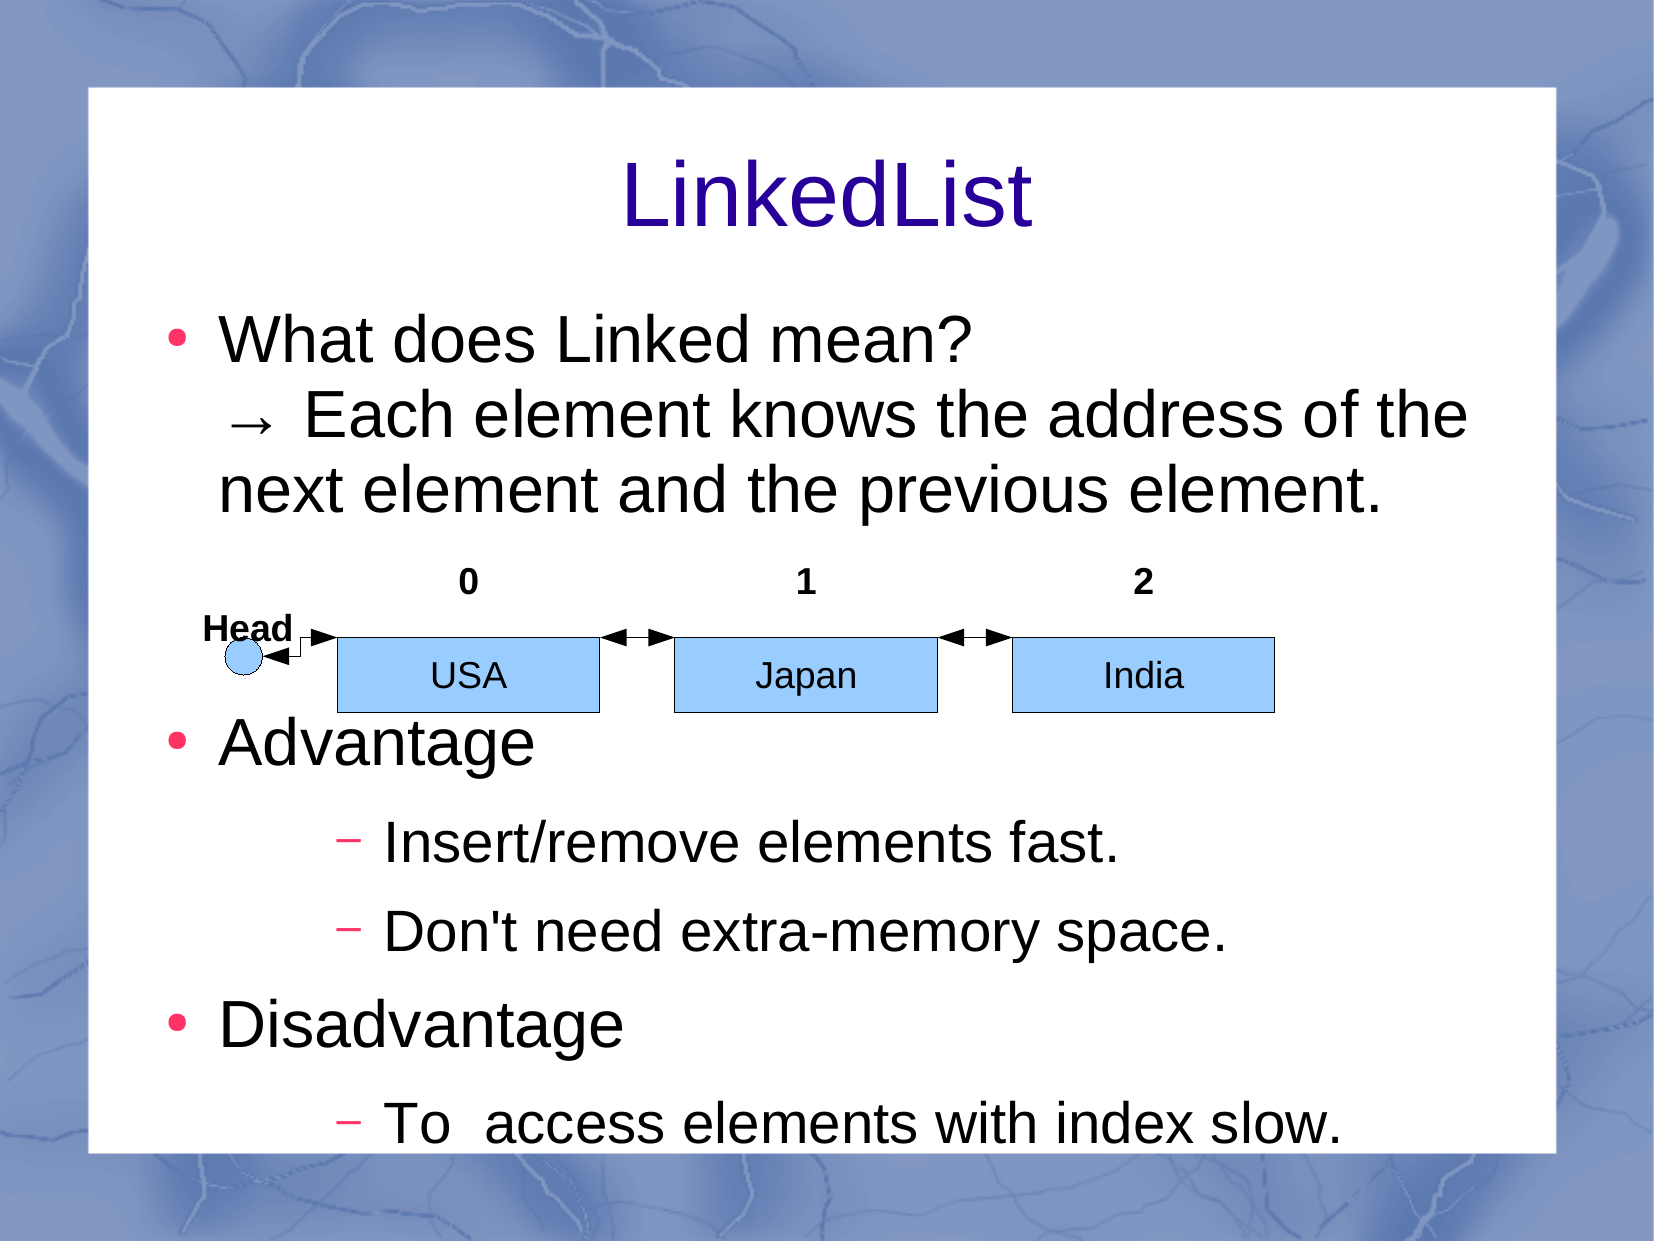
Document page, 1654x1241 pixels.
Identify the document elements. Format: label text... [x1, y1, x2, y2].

text_box 1 [674, 562, 938, 600]
title LinkedList [118, 98, 1536, 291]
text_box India [1012, 637, 1275, 713]
text_box USA [337, 637, 600, 713]
text_box [225, 659, 263, 676]
text_box Head [187, 600, 338, 659]
text_box Japan [674, 637, 938, 713]
picture [0, 0, 1654, 1241]
text_box 2 [1012, 562, 1275, 600]
text_box 0 [337, 562, 600, 600]
list What does Linked mean? → Each element knows the address of the next element and the previous element. Advantage Insert/remove elements fast. Don't need extra-memory space. Disadvantage To access elements with index slow. [147, 302, 1506, 1156]
